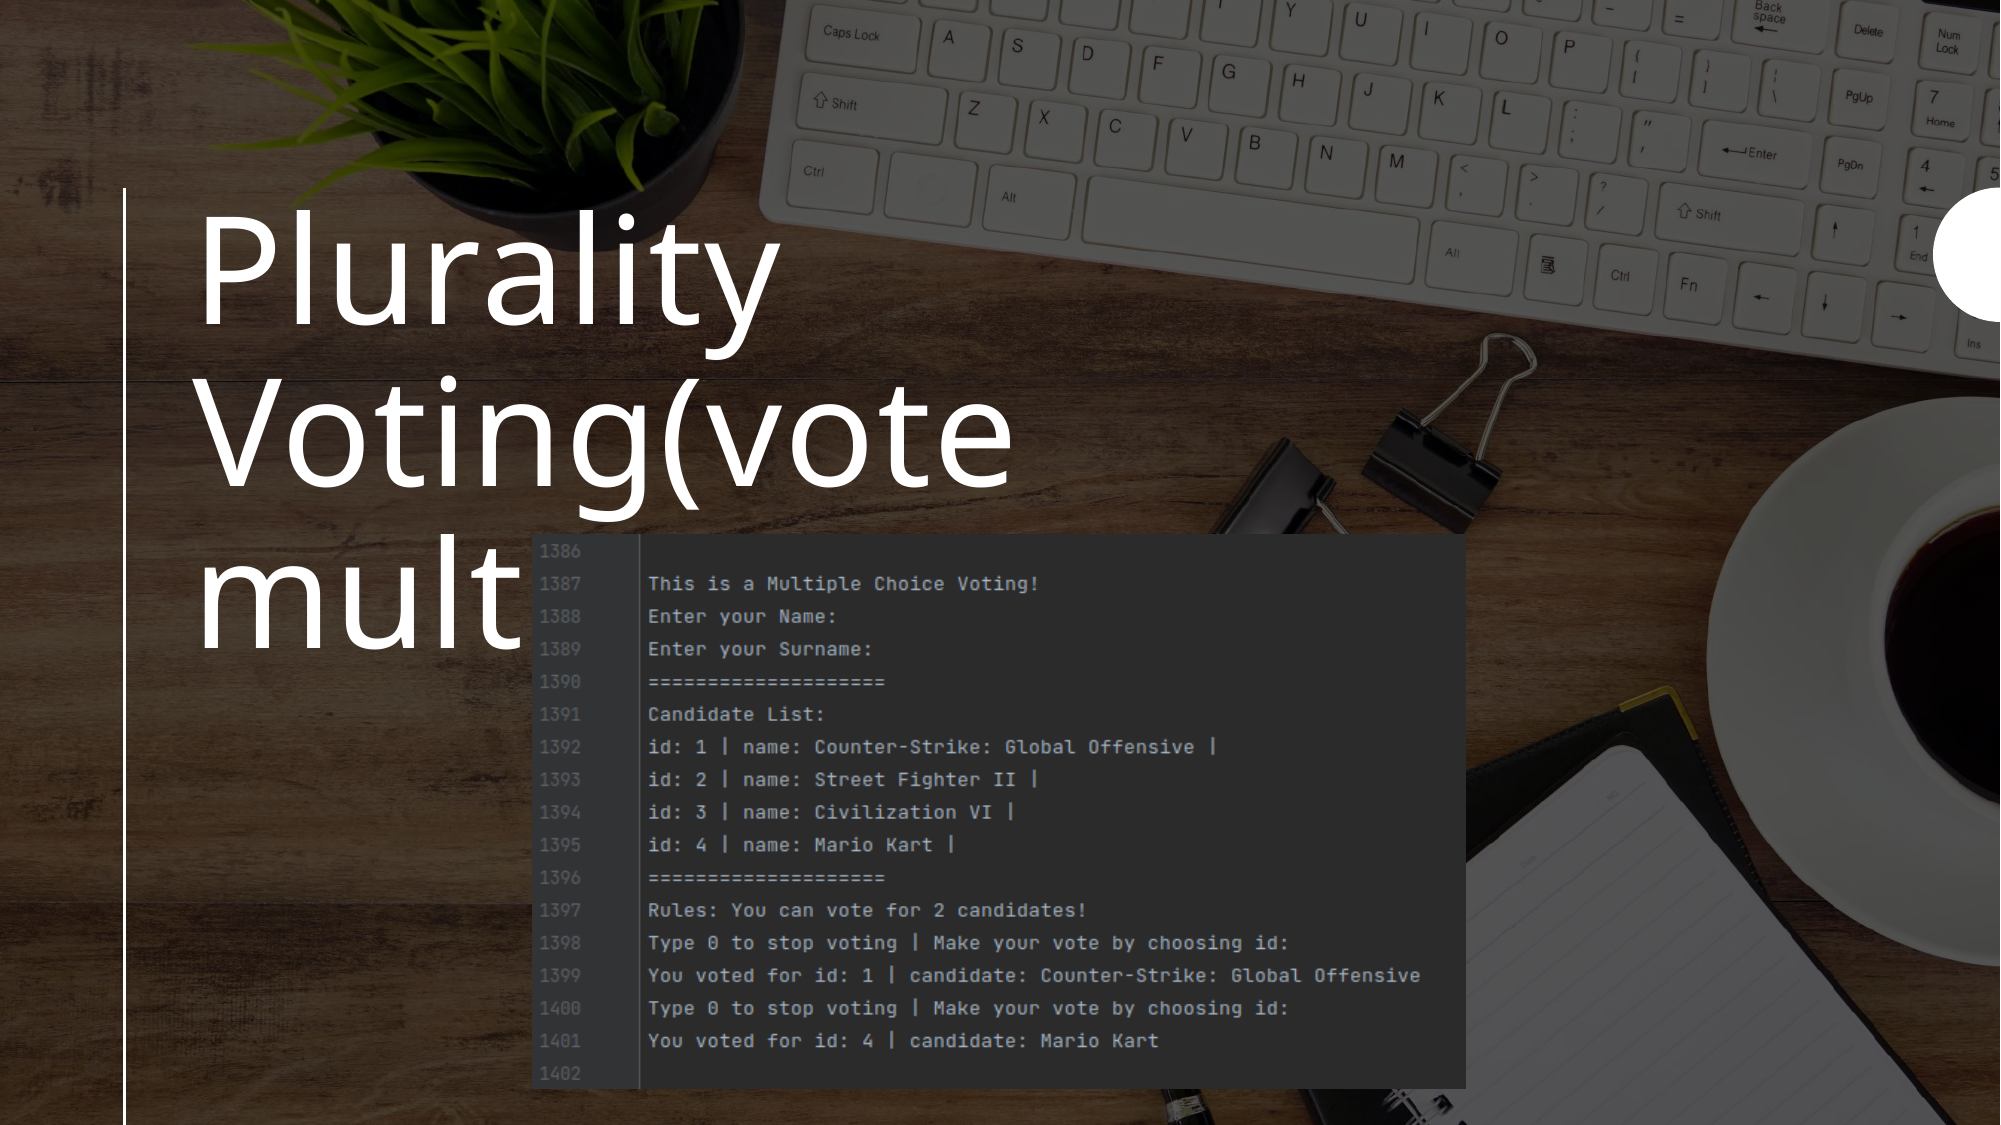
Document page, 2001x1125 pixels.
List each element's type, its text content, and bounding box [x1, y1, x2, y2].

text_box [1932, 187, 2000, 322]
title Plurality Voting(vote multiple) [176, 187, 1662, 770]
picture [0, 0, 2000, 1125]
